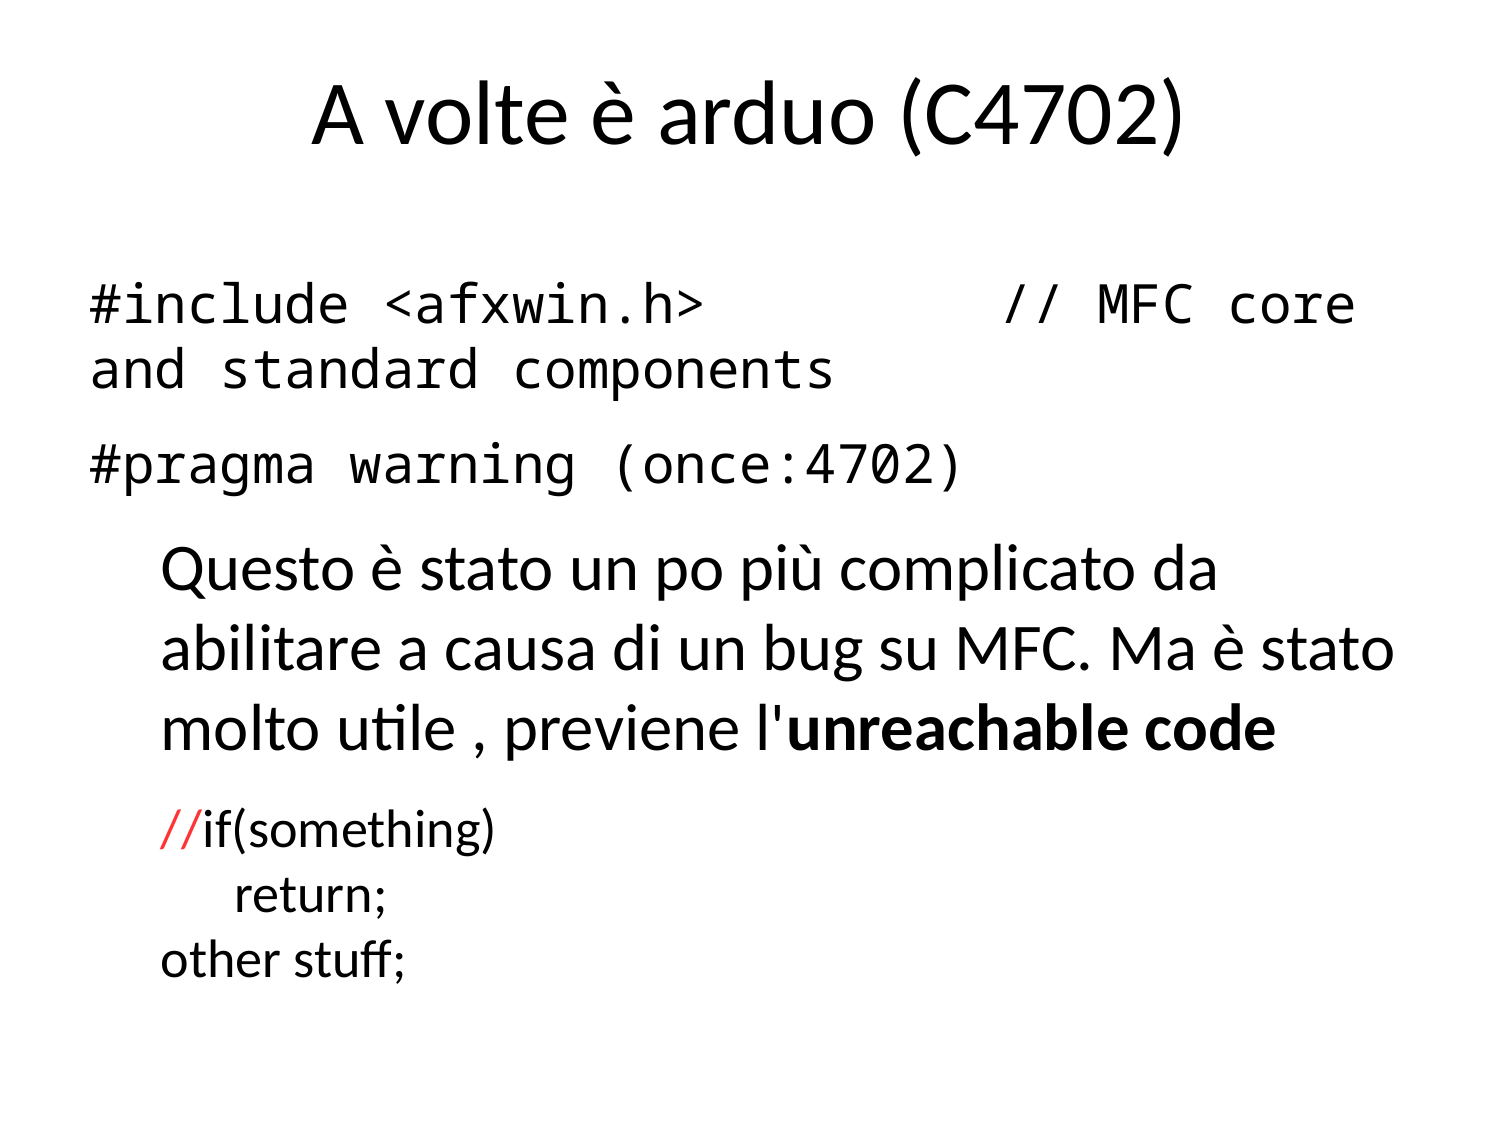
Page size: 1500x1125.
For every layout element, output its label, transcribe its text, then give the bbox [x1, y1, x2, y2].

title A volte è arduo (C4702) [75, 45, 1425, 233]
list [75, 262, 1426, 1005]
